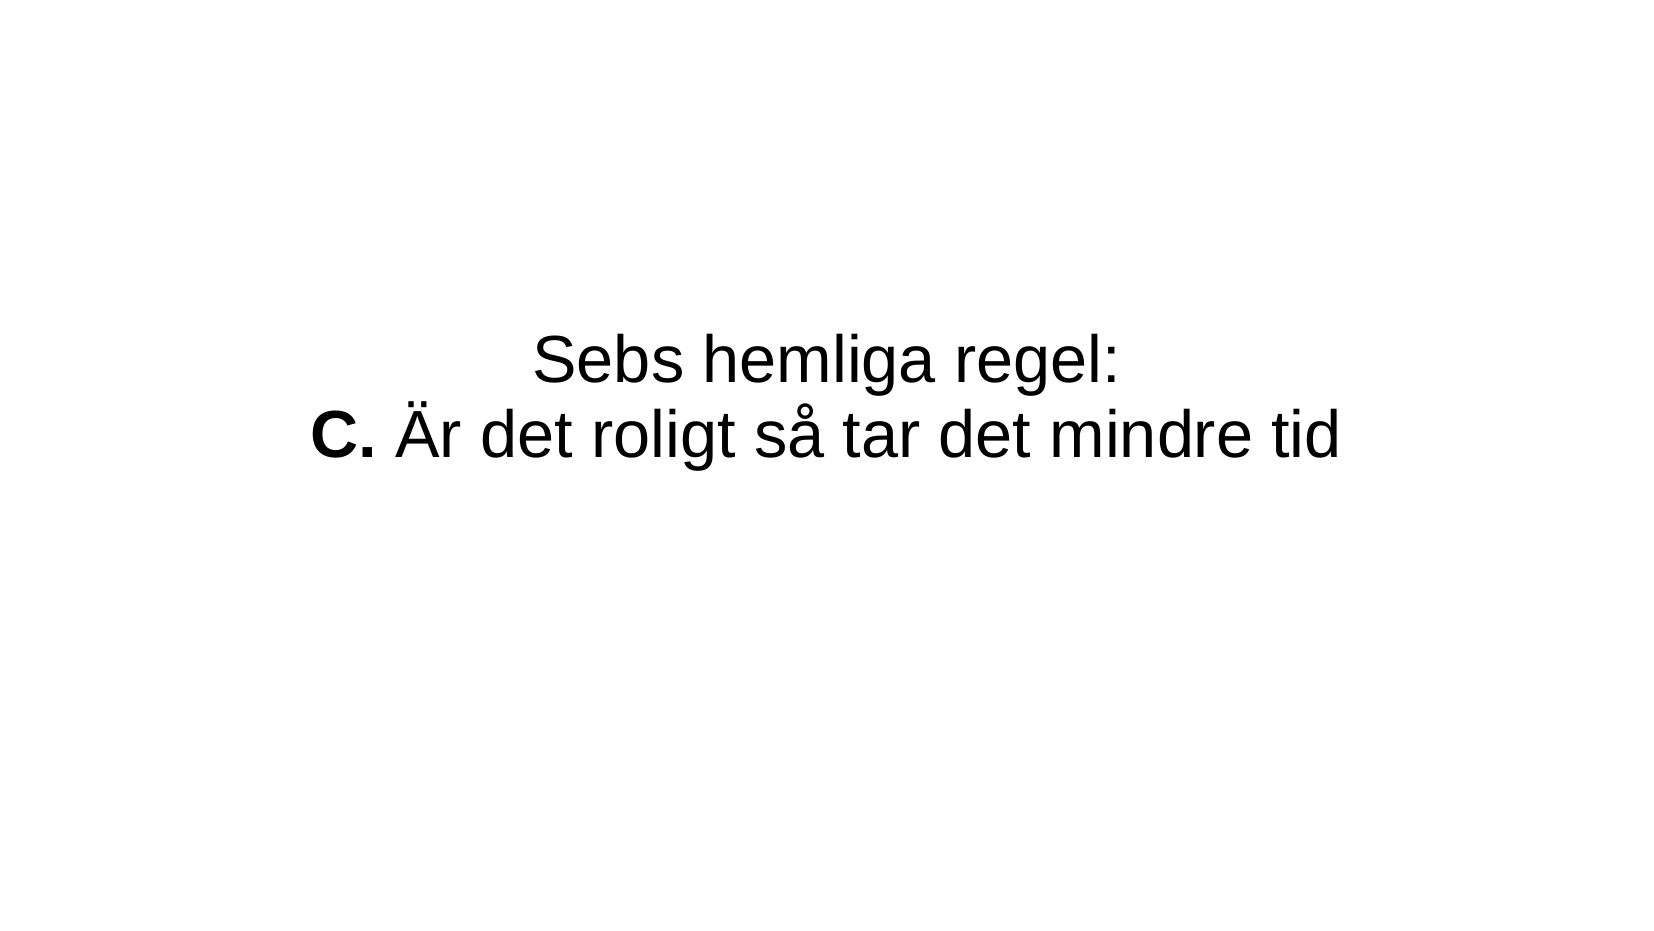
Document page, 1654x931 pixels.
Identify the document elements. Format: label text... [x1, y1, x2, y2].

subtitle Sebs hemliga regel: C. Är det roligt så tar det mindre tid [82, 37, 1571, 757]
